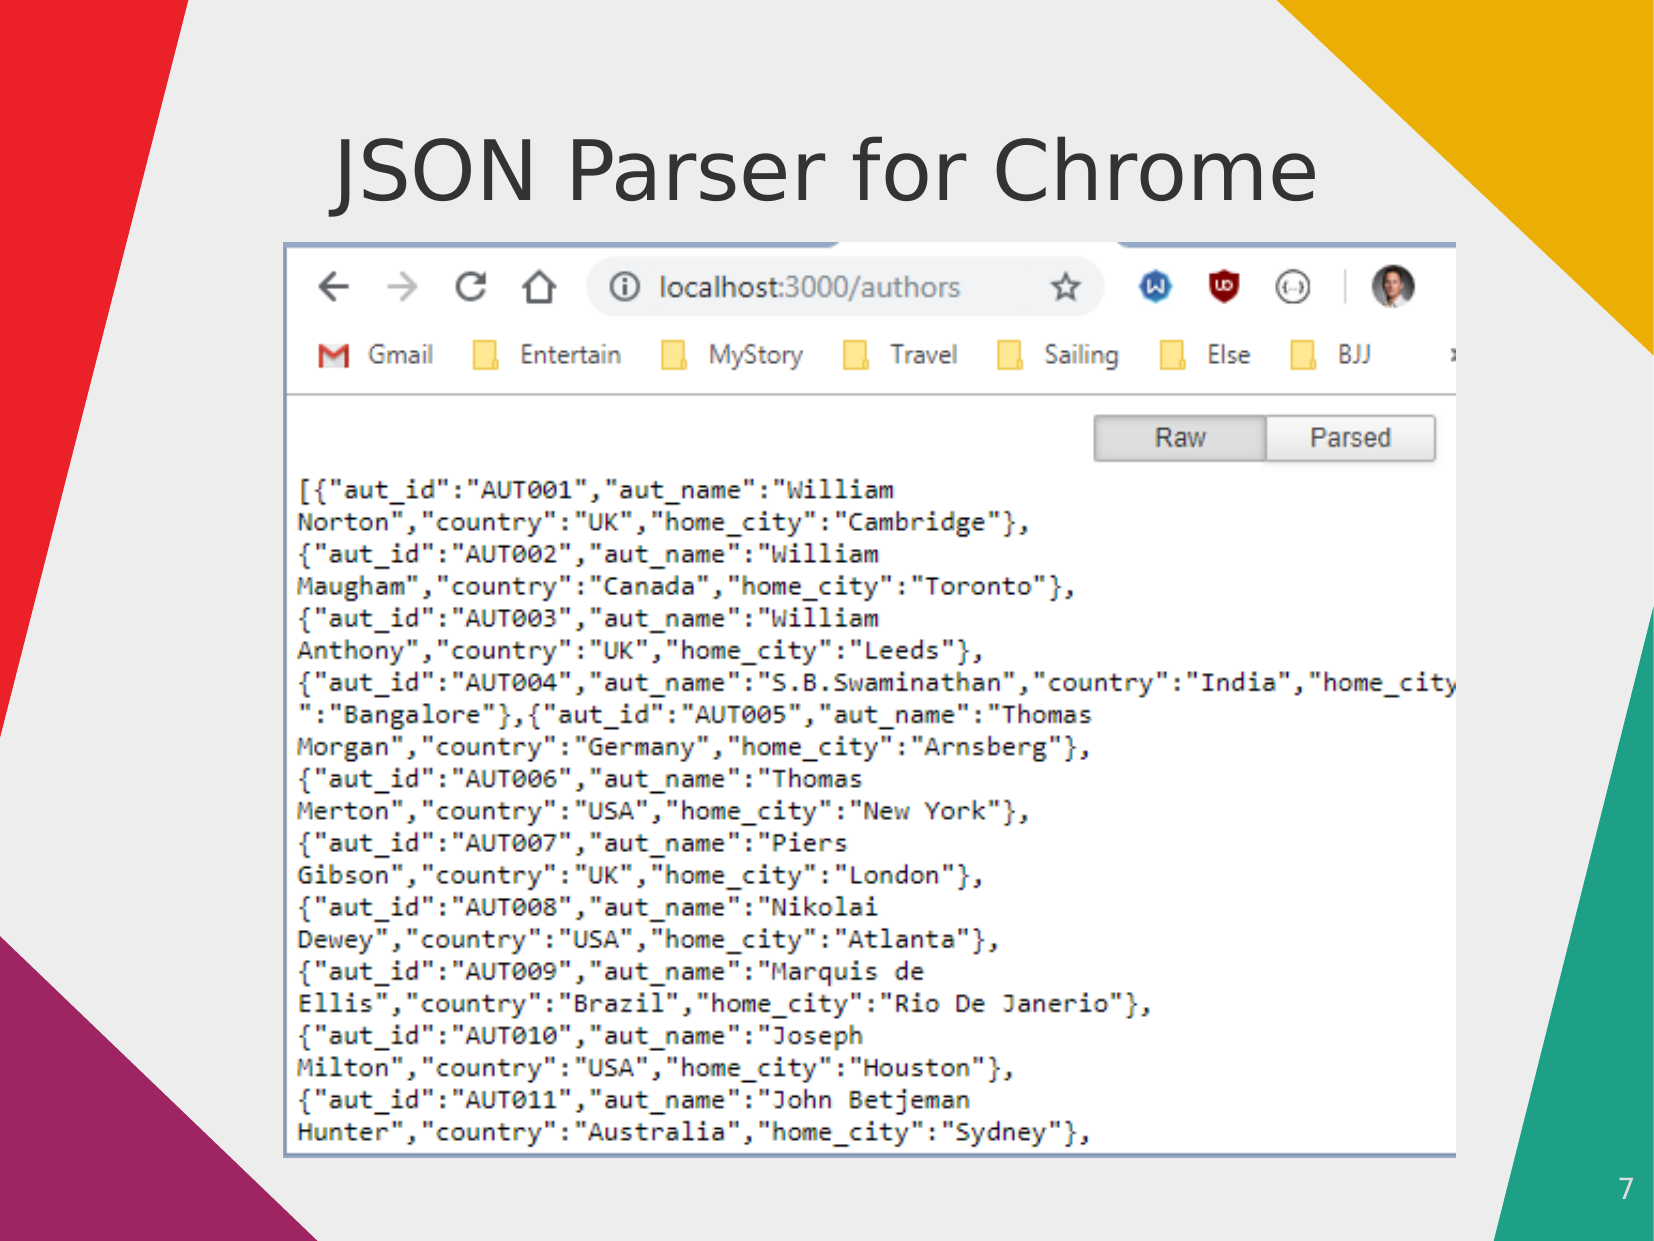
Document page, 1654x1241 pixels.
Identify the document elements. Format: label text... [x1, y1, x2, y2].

title JSON Parser for Chrome [114, 73, 1539, 271]
picture [283, 242, 1456, 1158]
